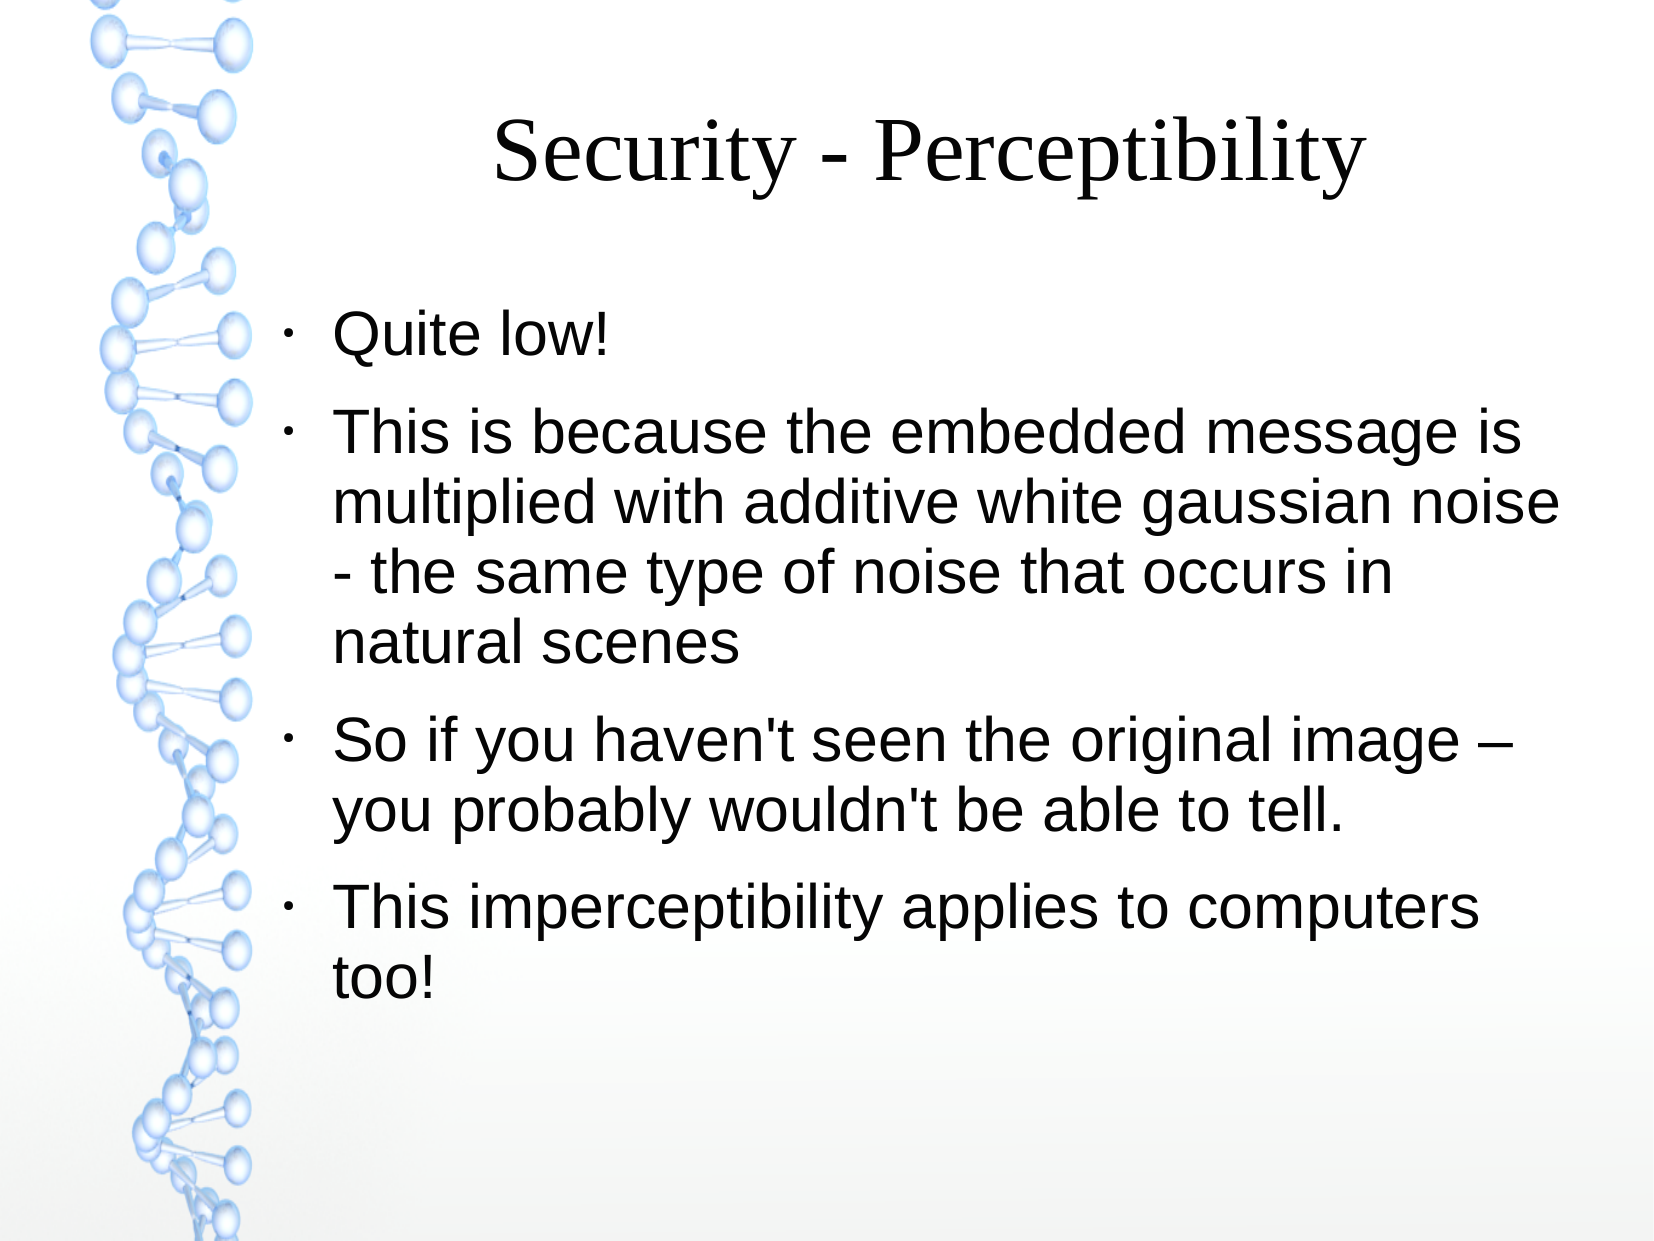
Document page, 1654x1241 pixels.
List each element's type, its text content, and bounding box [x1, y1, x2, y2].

picture [0, 0, 1654, 1241]
title Security - Perceptibility [265, 47, 1595, 252]
list Quite low! This is because the embedded message is multiplied with additive white gaussian noise - the same type of noise that occurs in natural scenes So if you haven't seen the original image – you probably wouldn't be able to tell. This imperceptibility applies to computers too! [265, 299, 1595, 1019]
